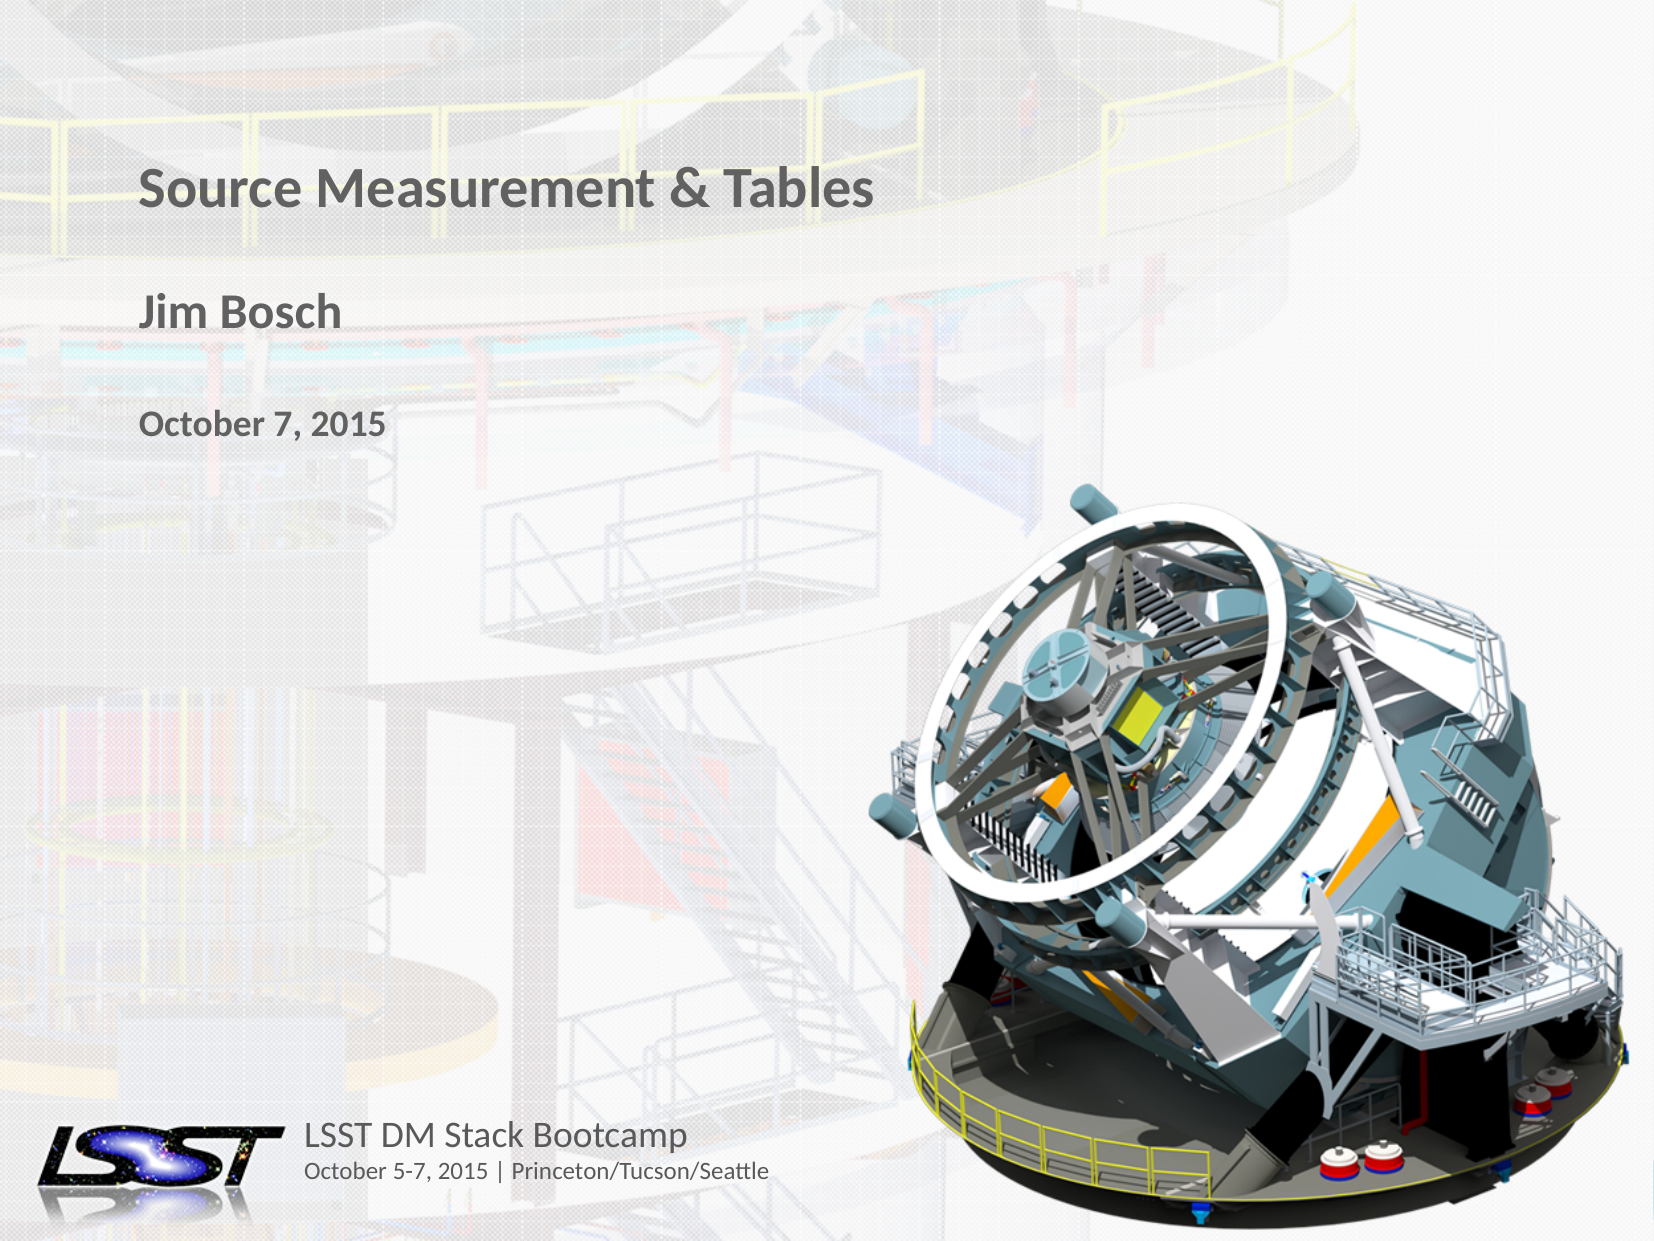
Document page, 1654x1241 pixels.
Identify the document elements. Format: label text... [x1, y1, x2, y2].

text_box LSST DM Stack Bootcamp October 5-7, 2015 | Princeton/Tucson/Seattle [289, 1102, 937, 1193]
picture [0, 0, 1654, 1241]
title Source Measurement & Tables Jim Bosch October 7, 2015 [124, 110, 1489, 483]
